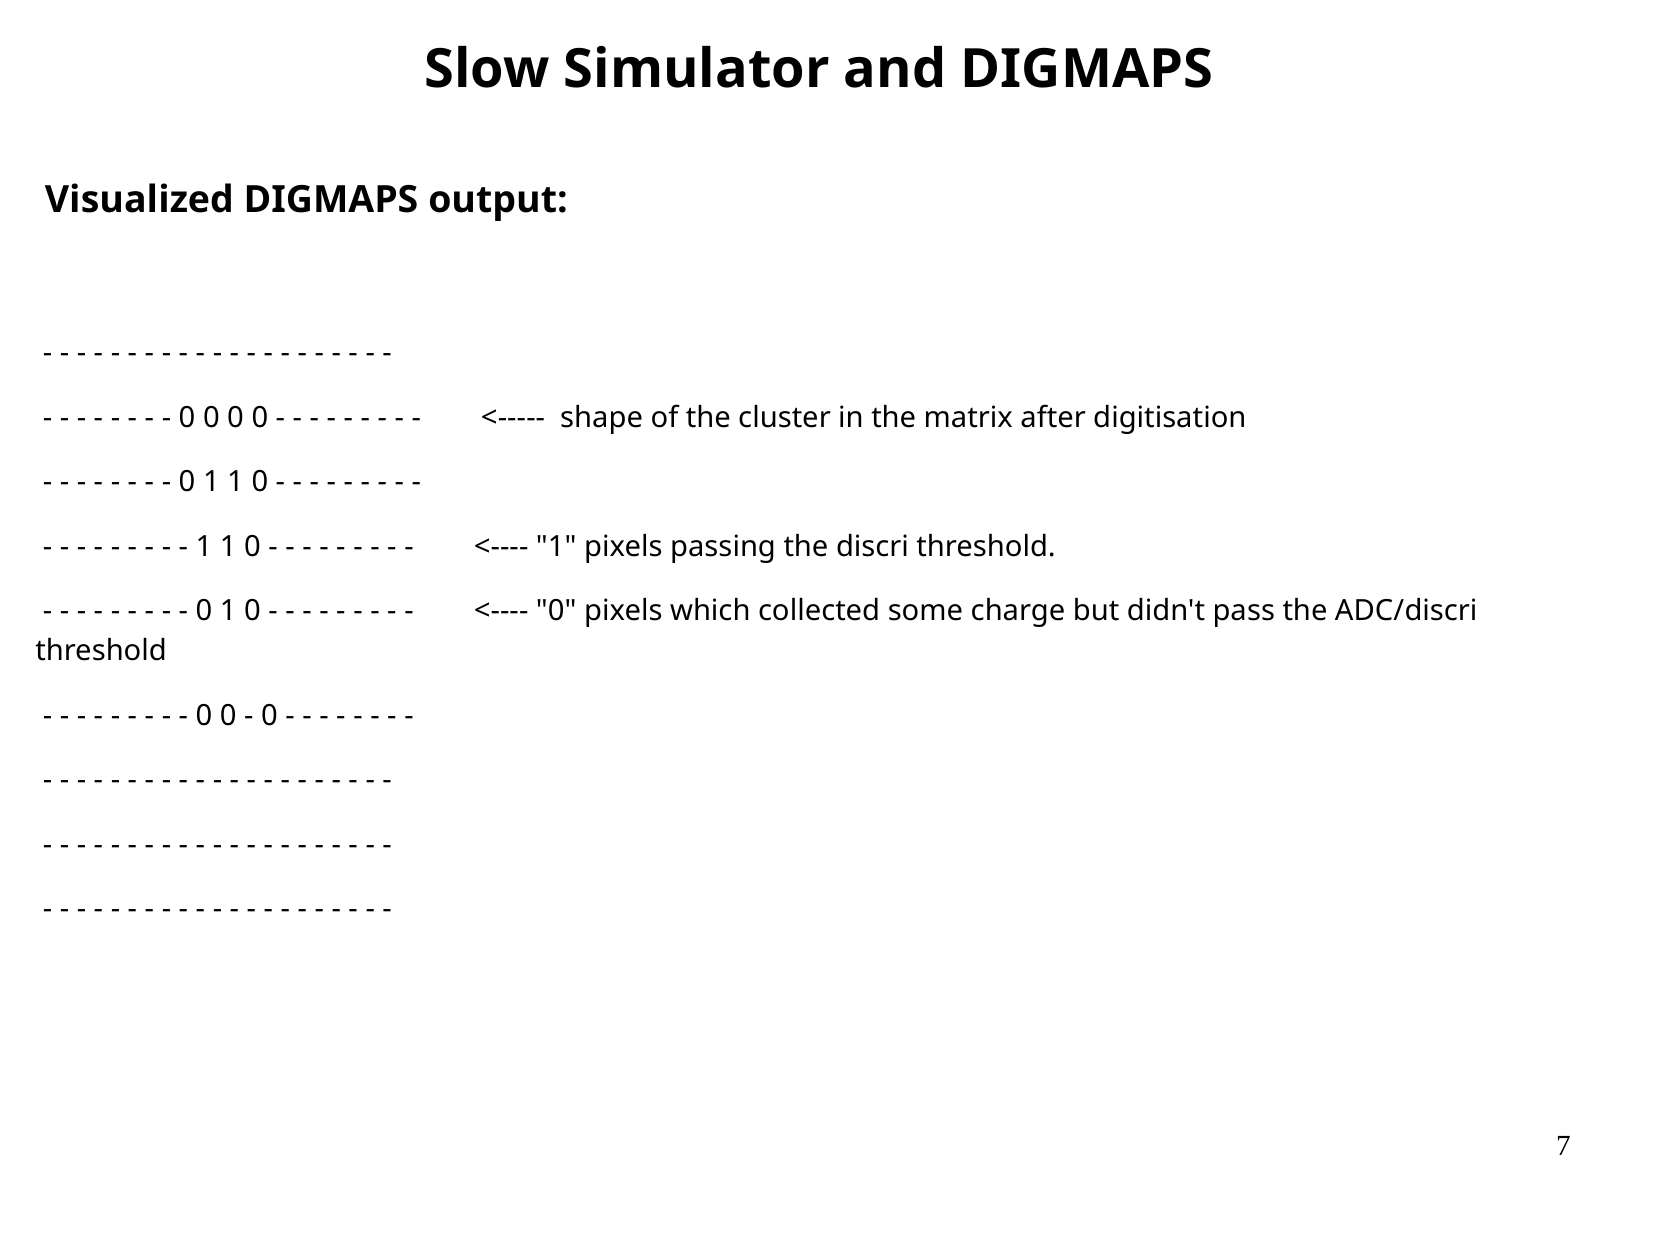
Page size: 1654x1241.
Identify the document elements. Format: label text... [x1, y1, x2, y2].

text_box - - - - - - - - - - - - - - - - - - - - - - - - - - - - - 0 0 0 0 - - - - - - - - - <----- shape of the cluster in the matrix after digitisation - - - - - - - - 0 1 1 0 - - - - - - - - - - - - - - - - - - 1 1 0 - - - - - - - - - <---- "1" pixels passing the discri threshold. - - - - - - - - - 0 1 0 - - - - - - - - - <---- "0" pixels which collected some charge but didn't pass the ADC/discri threshold - - - - - - - - - 0 0 - 0 - - - - - - - - - - - - - - - - - - - - - - - - - - - - - - - - - - - - - - - - - - - - - - - - - - - - - - - - - - - - - - - - - - - - - - - [20, 259, 1621, 1241]
text_box Visualized DIGMAPS output: [30, 165, 611, 222]
title Slow Simulator and DIGMAPS [75, 36, 1564, 97]
